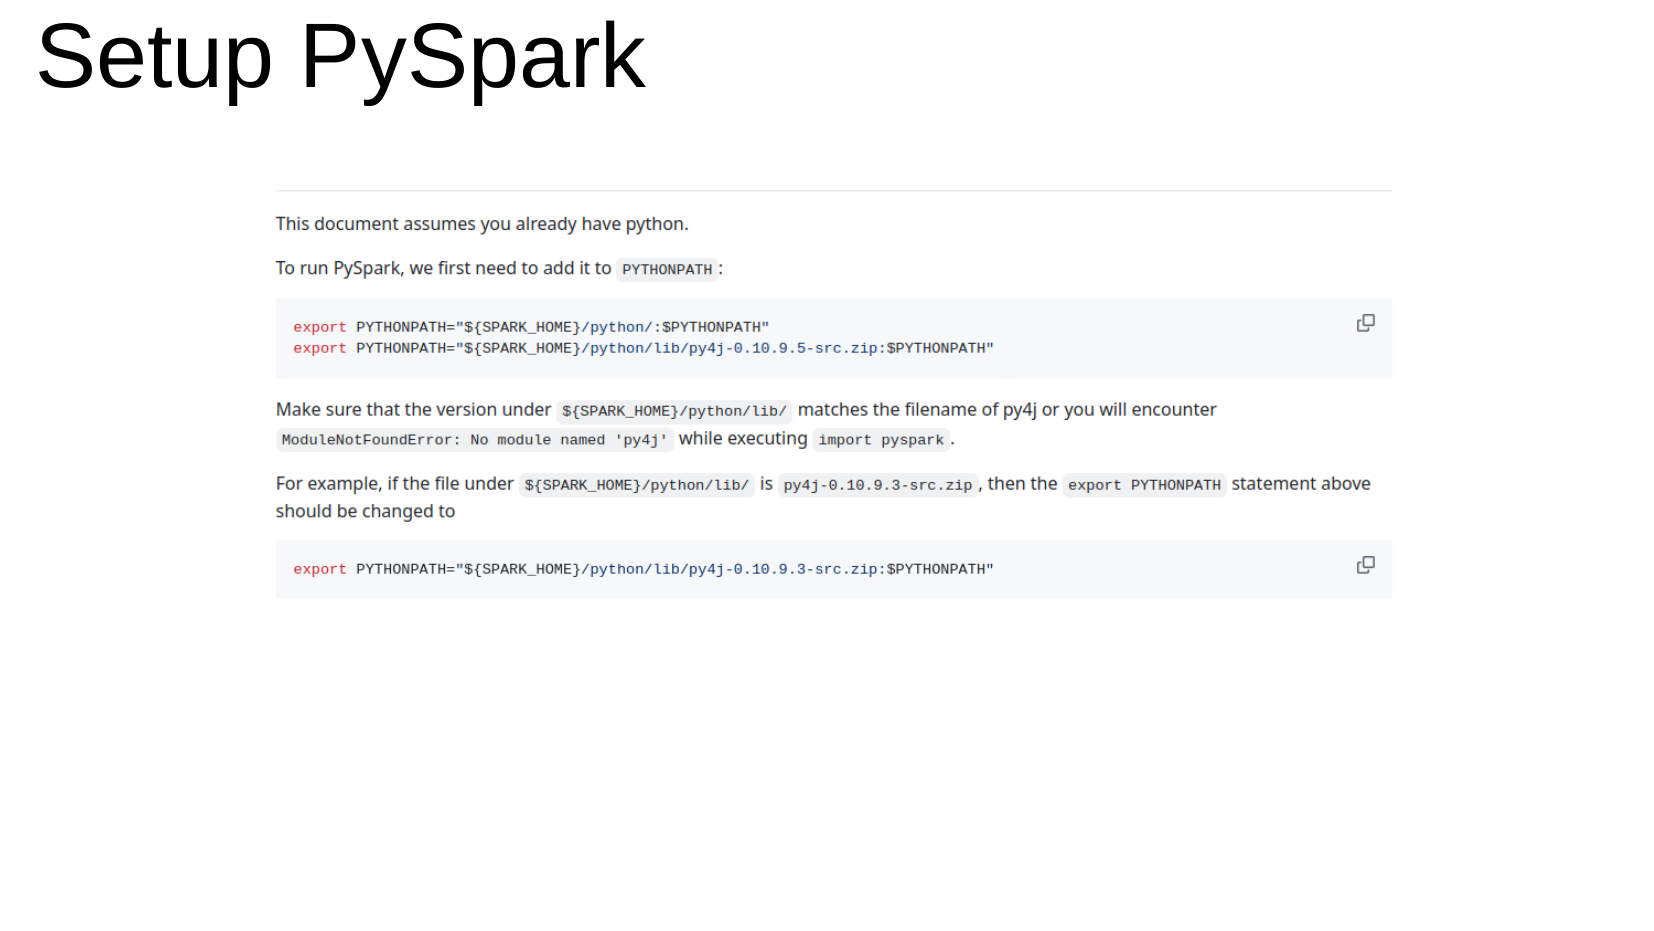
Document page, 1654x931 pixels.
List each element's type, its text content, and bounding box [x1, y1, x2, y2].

title Setup PySpark [7, 0, 676, 159]
picture [262, 187, 1409, 608]
